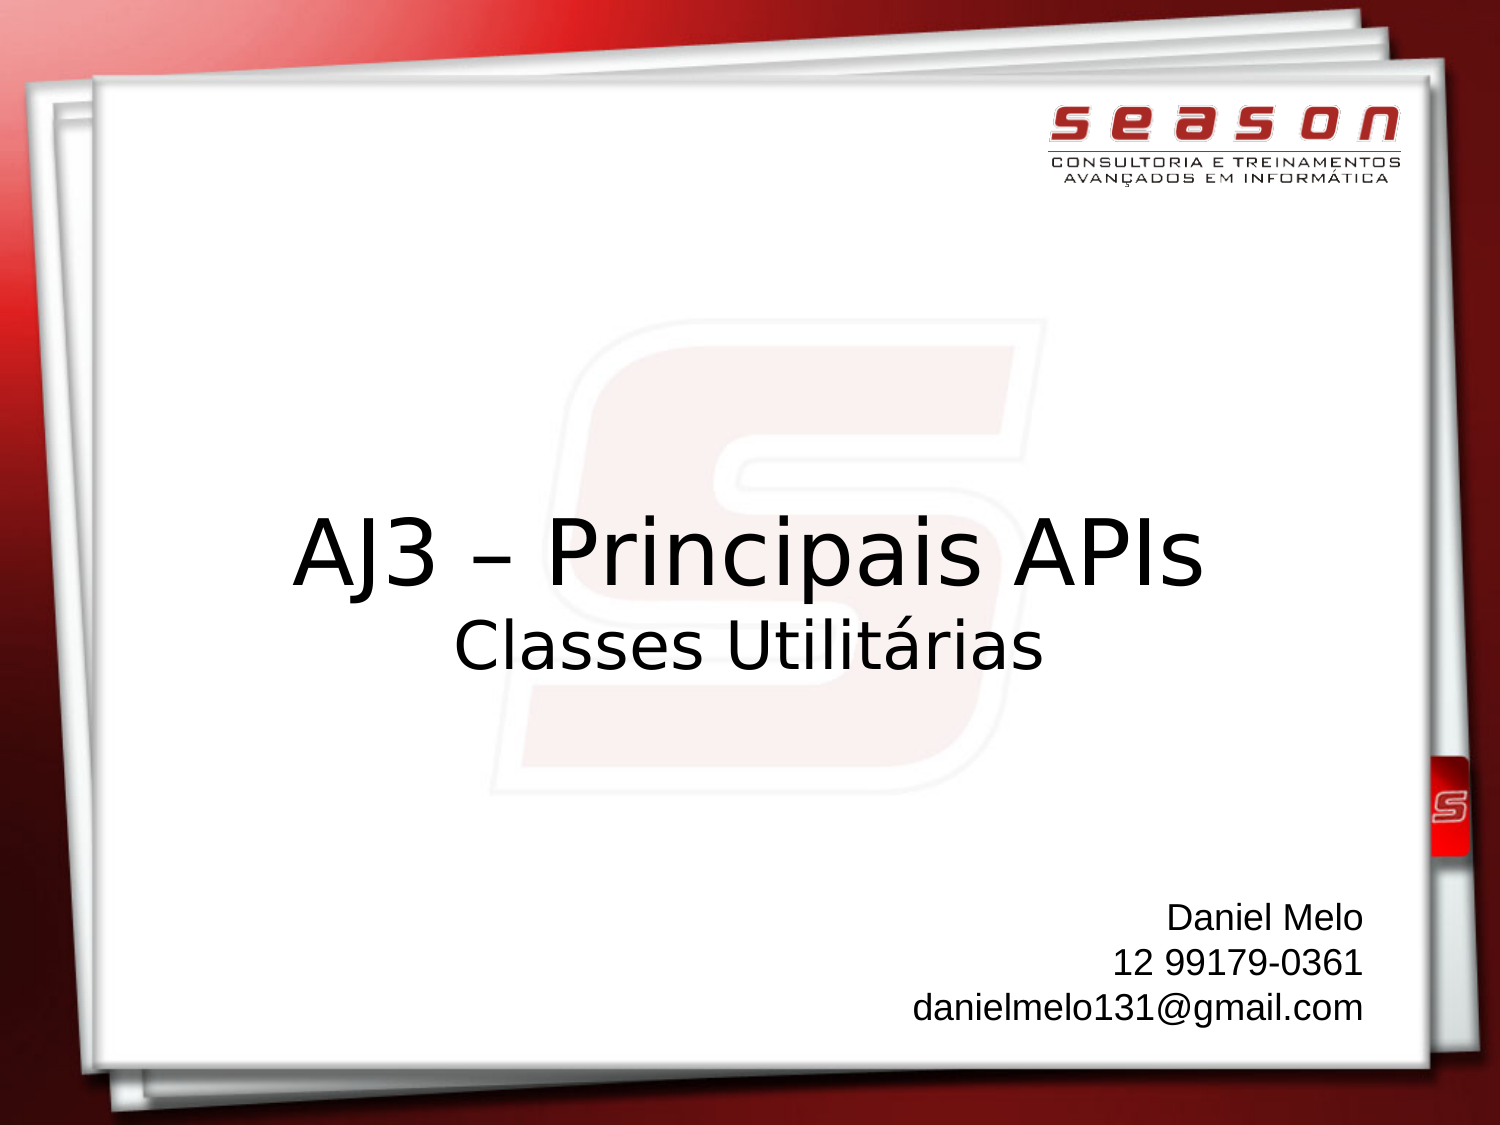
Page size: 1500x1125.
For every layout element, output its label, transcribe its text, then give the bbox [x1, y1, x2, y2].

text_box Daniel Melo 12 99179-0361 danielmelo131@gmail.com [897, 885, 1382, 1052]
picture [0, 0, 1500, 1125]
title AJ3 – Principais APIs Classes Utilitárias [112, 467, 1388, 709]
